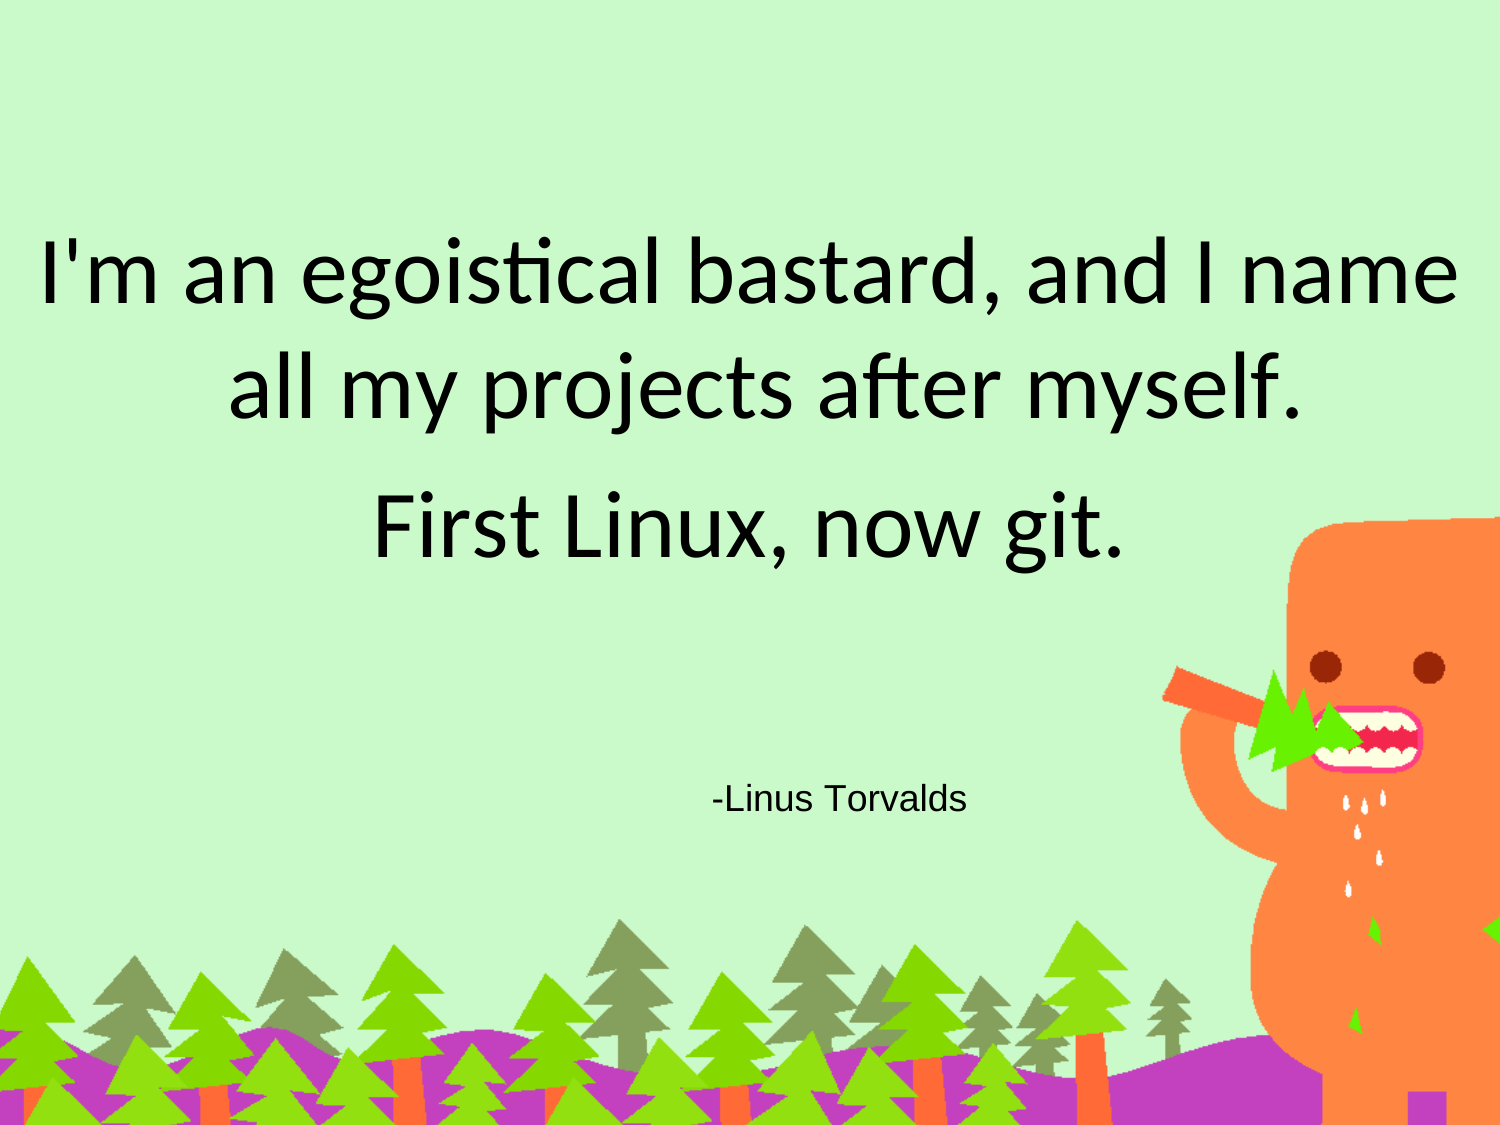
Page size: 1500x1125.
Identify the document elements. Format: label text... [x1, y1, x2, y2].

picture [0, 0, 1500, 1125]
text_box -Linus Torvalds [696, 766, 1447, 827]
text_box I'm an egoistical bastard, and I name all my projects after myself. First Linux, now git. [12, 199, 1488, 738]
